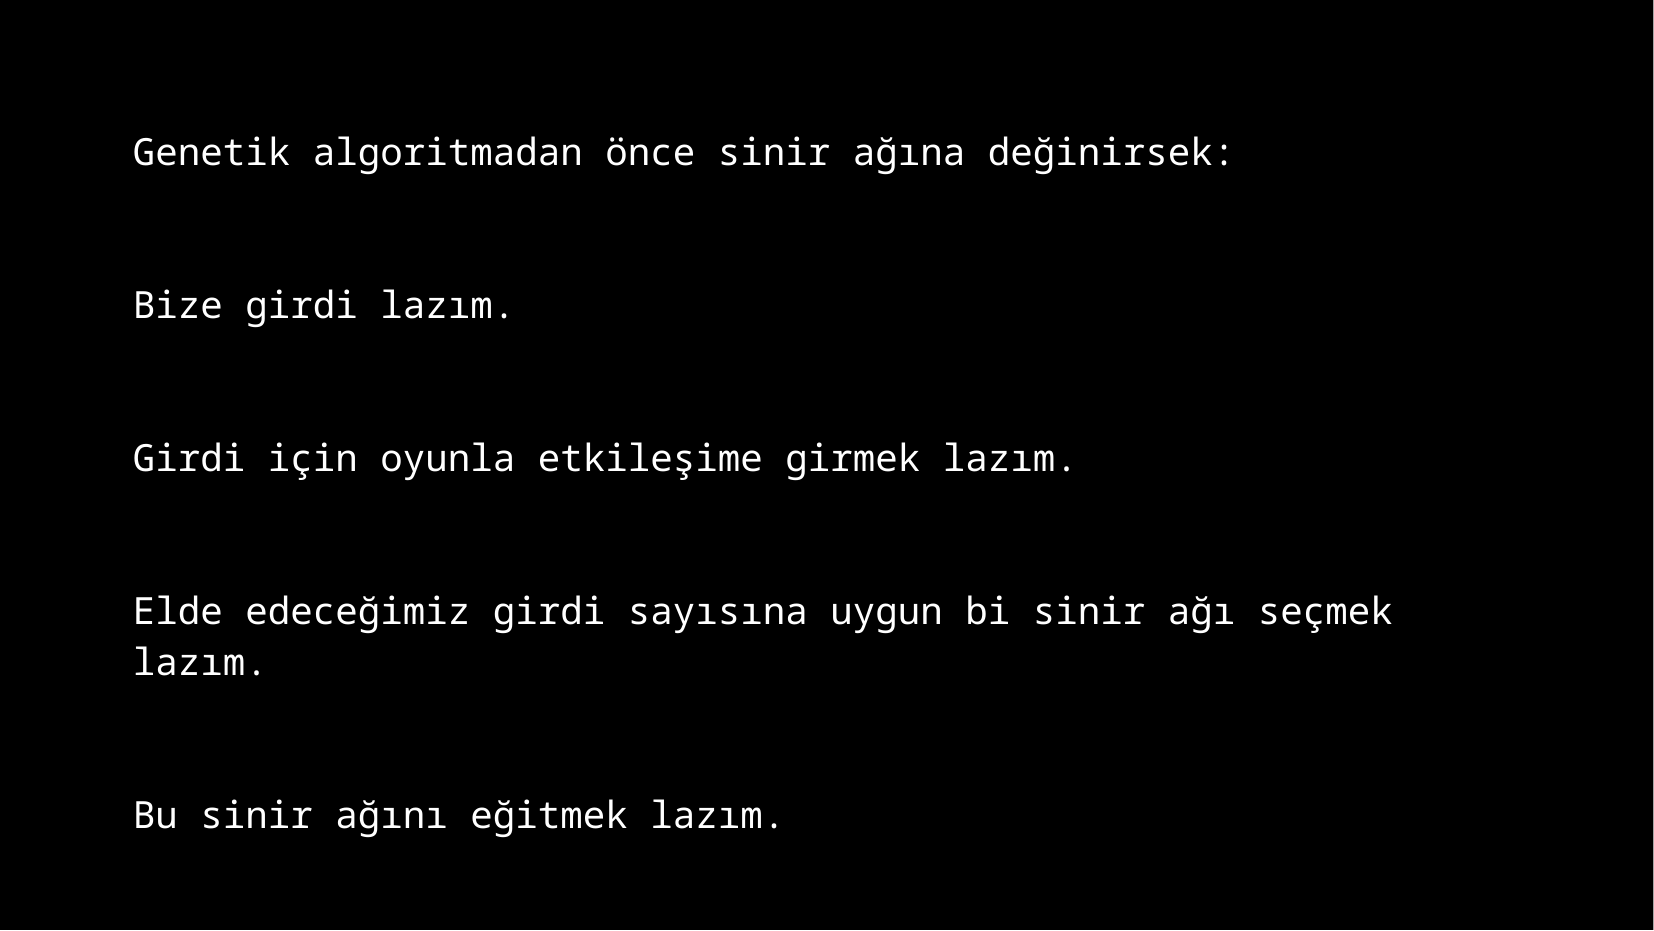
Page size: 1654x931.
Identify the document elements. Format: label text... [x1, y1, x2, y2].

text_box Genetik algoritmadan önce sinir ağına değinirsek: Bize girdi lazım. Girdi için oyunla etkileşime girmek lazım. Elde edeceğimiz girdi sayısına uygun bi sinir ağı seçmek lazım. Bu sinir ağını eğitmek lazım. Sinir ağından çıkacak çıktıları oyuna vermek lazım. [118, 118, 1536, 827]
